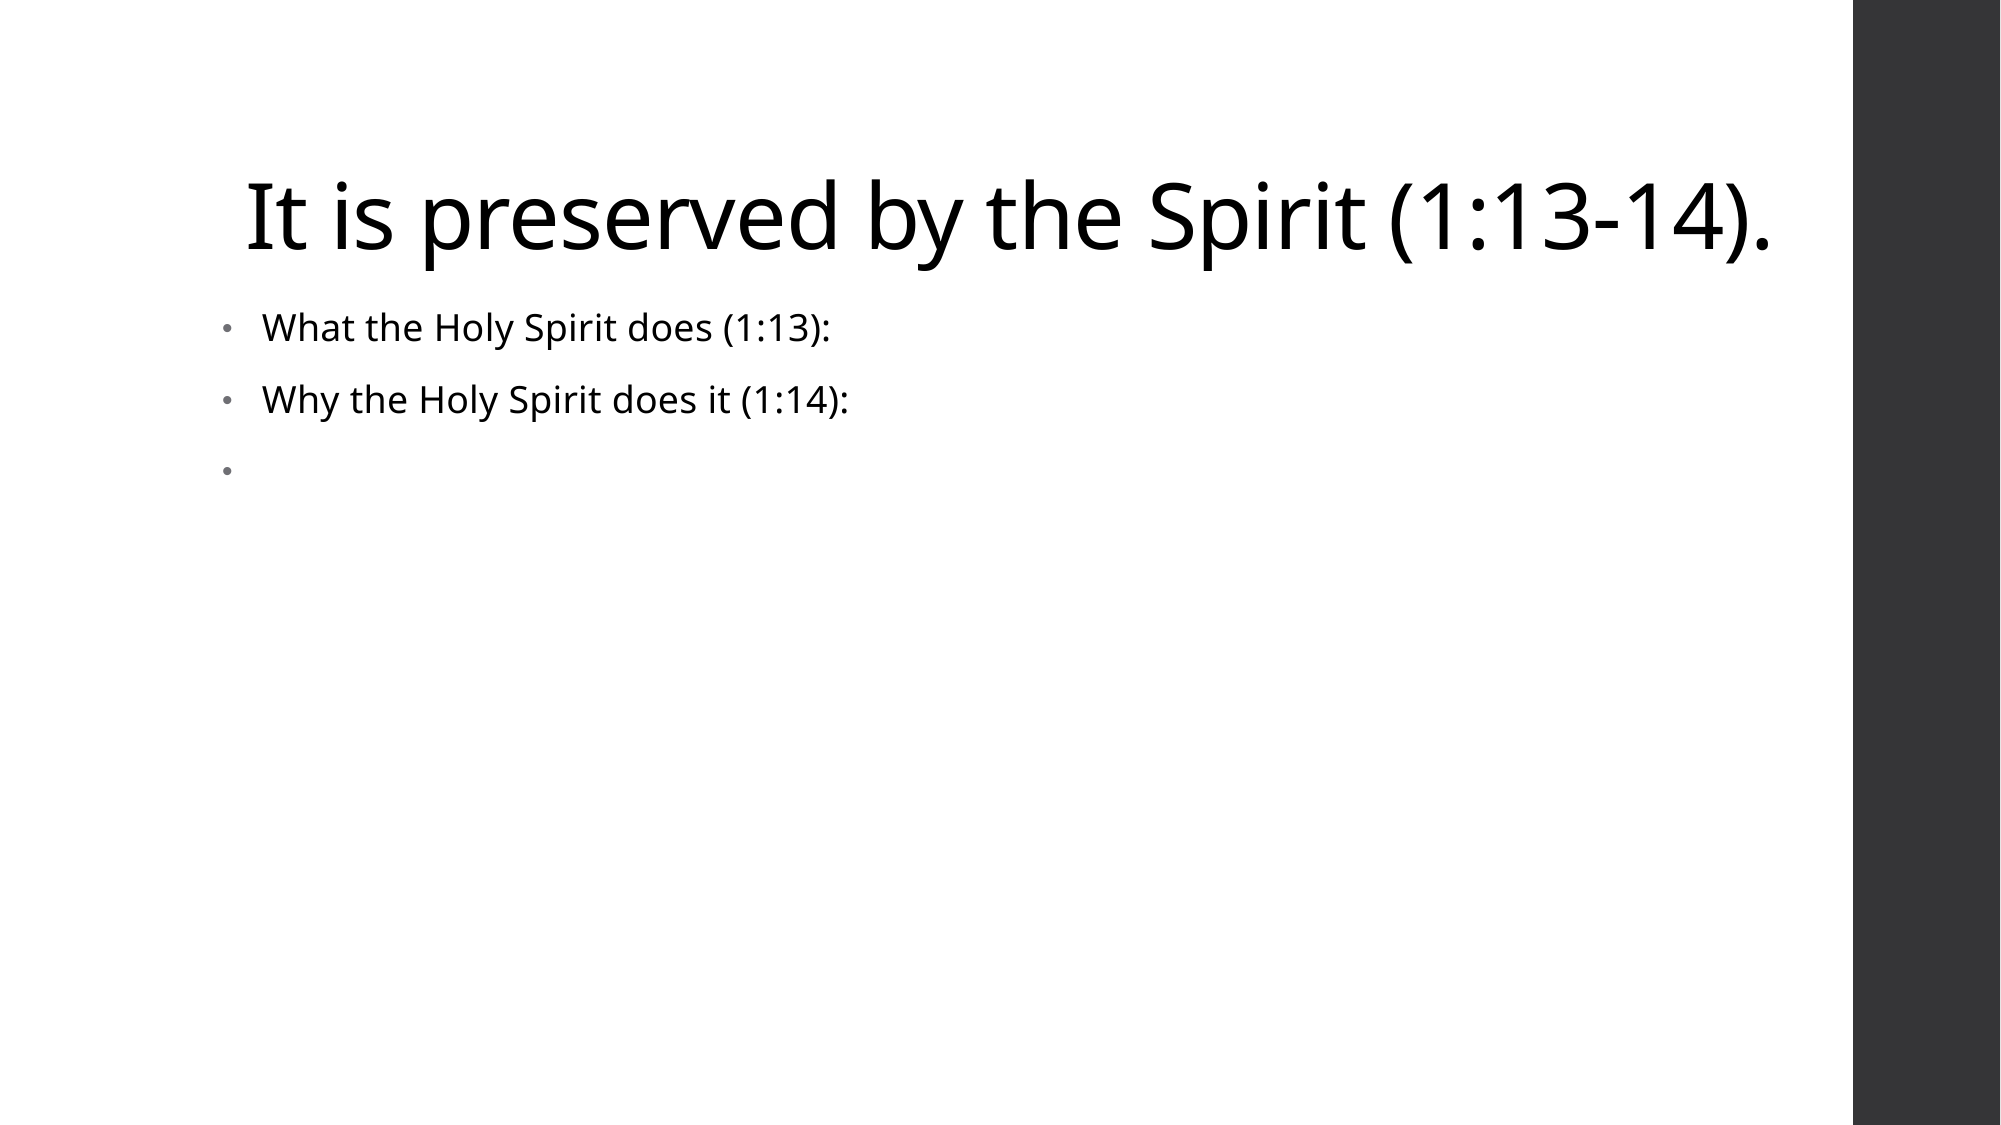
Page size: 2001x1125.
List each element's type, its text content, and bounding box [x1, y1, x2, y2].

title It is preserved by the Spirit (1:13-14). [206, 60, 1797, 278]
list What the Holy Spirit does (1:13): Why the Holy Spirit does it (1:14): [206, 299, 1617, 1014]
